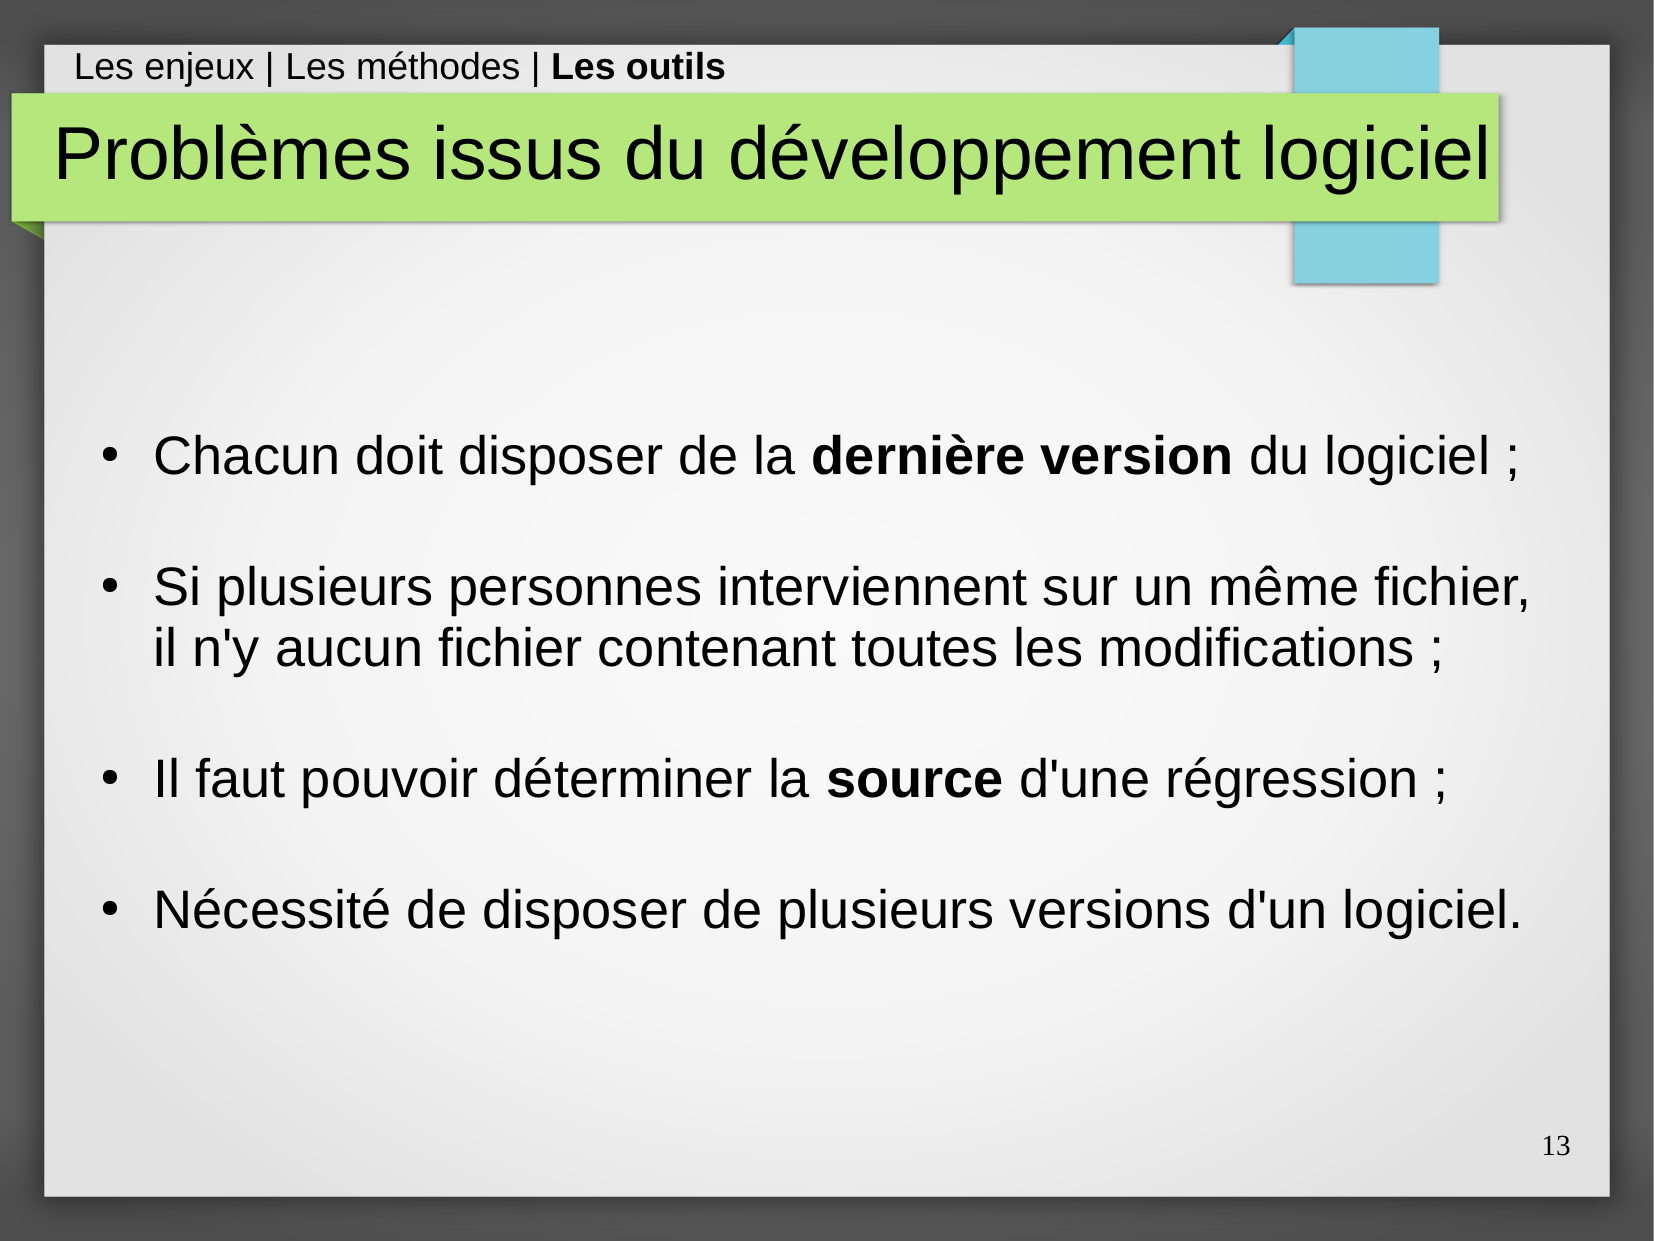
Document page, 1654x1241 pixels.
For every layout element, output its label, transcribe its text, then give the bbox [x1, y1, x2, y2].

list Chacun doit disposer de la dernière version du logiciel ; Si plusieurs personnes interviennent sur un même fichier, il n'y aucun fichier contenant toutes les modifications ; Il faut pouvoir déterminer la source d'une régression ; Nécessité de disposer de plusieurs versions d'un logiciel. [82, 425, 1571, 1015]
text_box Les enjeux | Les méthodes | Les outils [59, 37, 815, 95]
title Problèmes issus du développement logiciel [53, 94, 1518, 213]
picture [0, 0, 1654, 1241]
